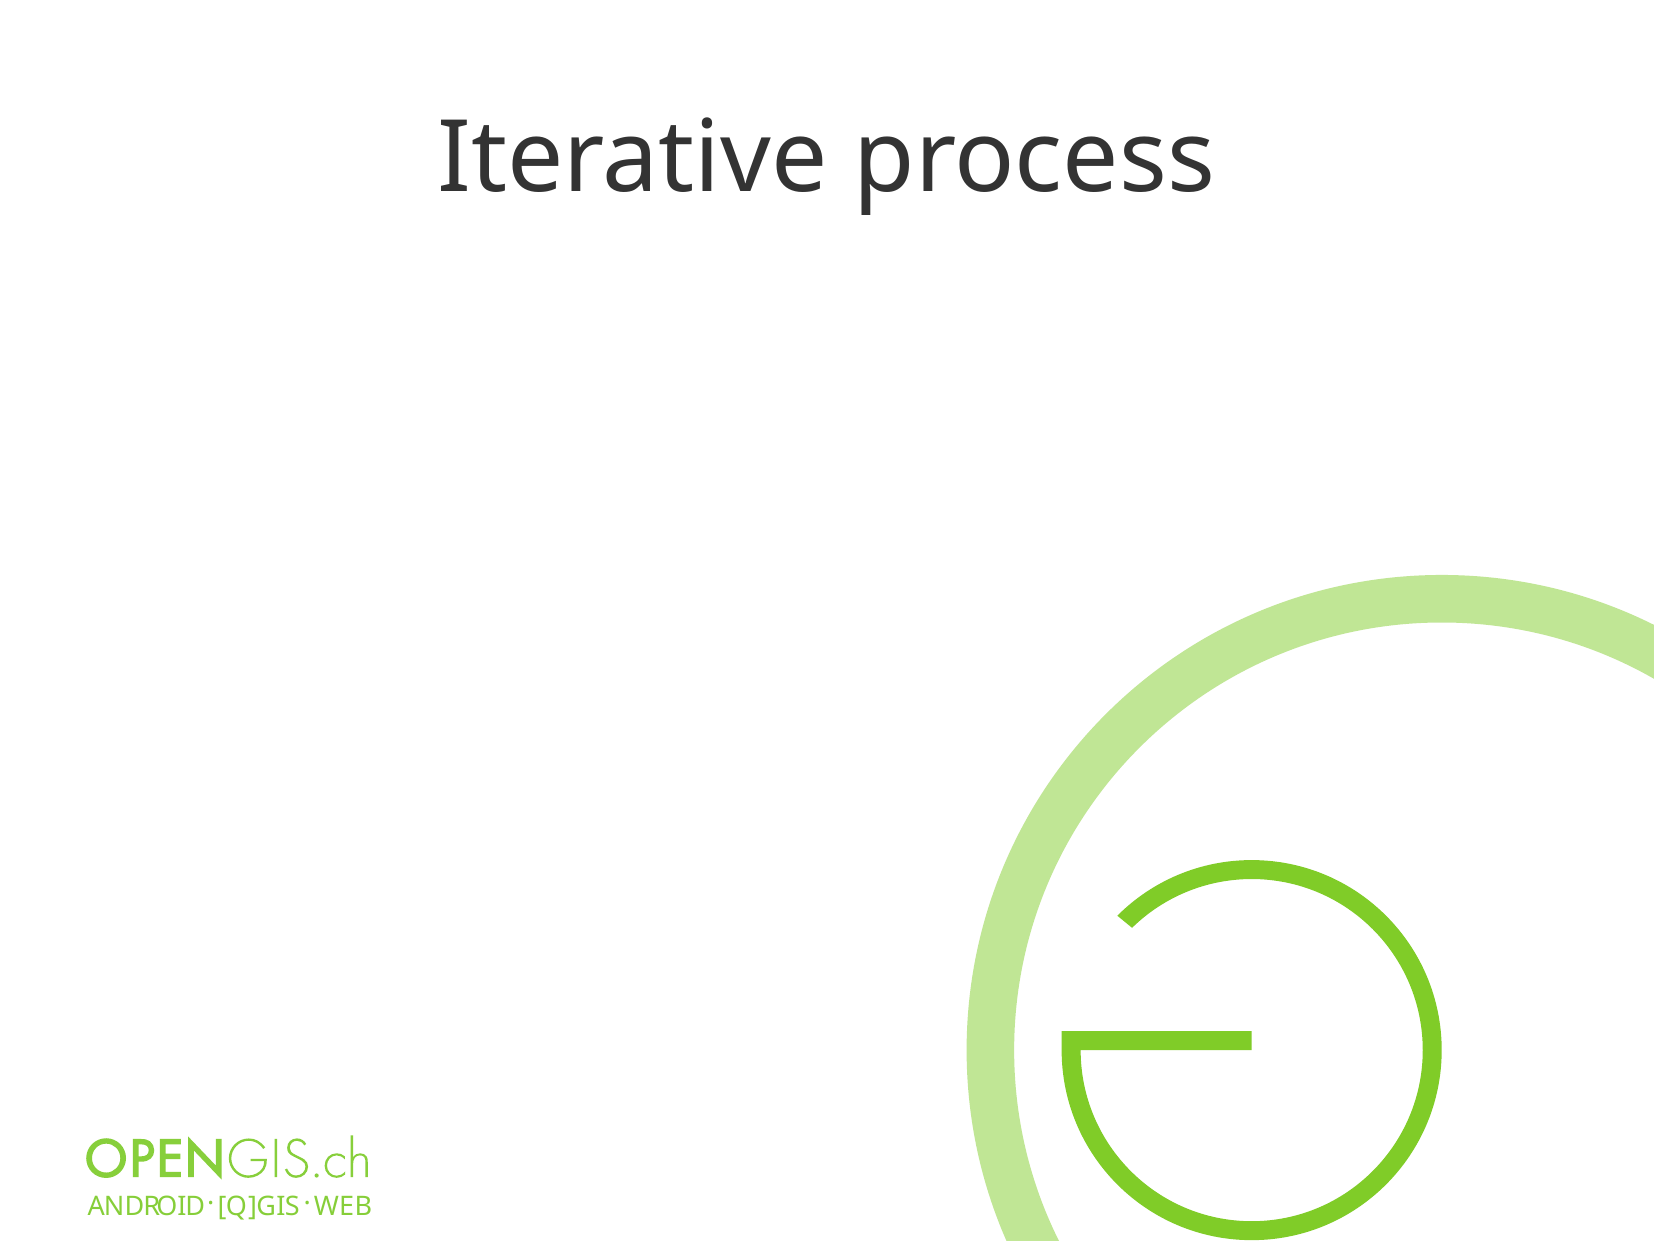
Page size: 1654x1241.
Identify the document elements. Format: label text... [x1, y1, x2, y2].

title Iterative process [82, 49, 1571, 257]
